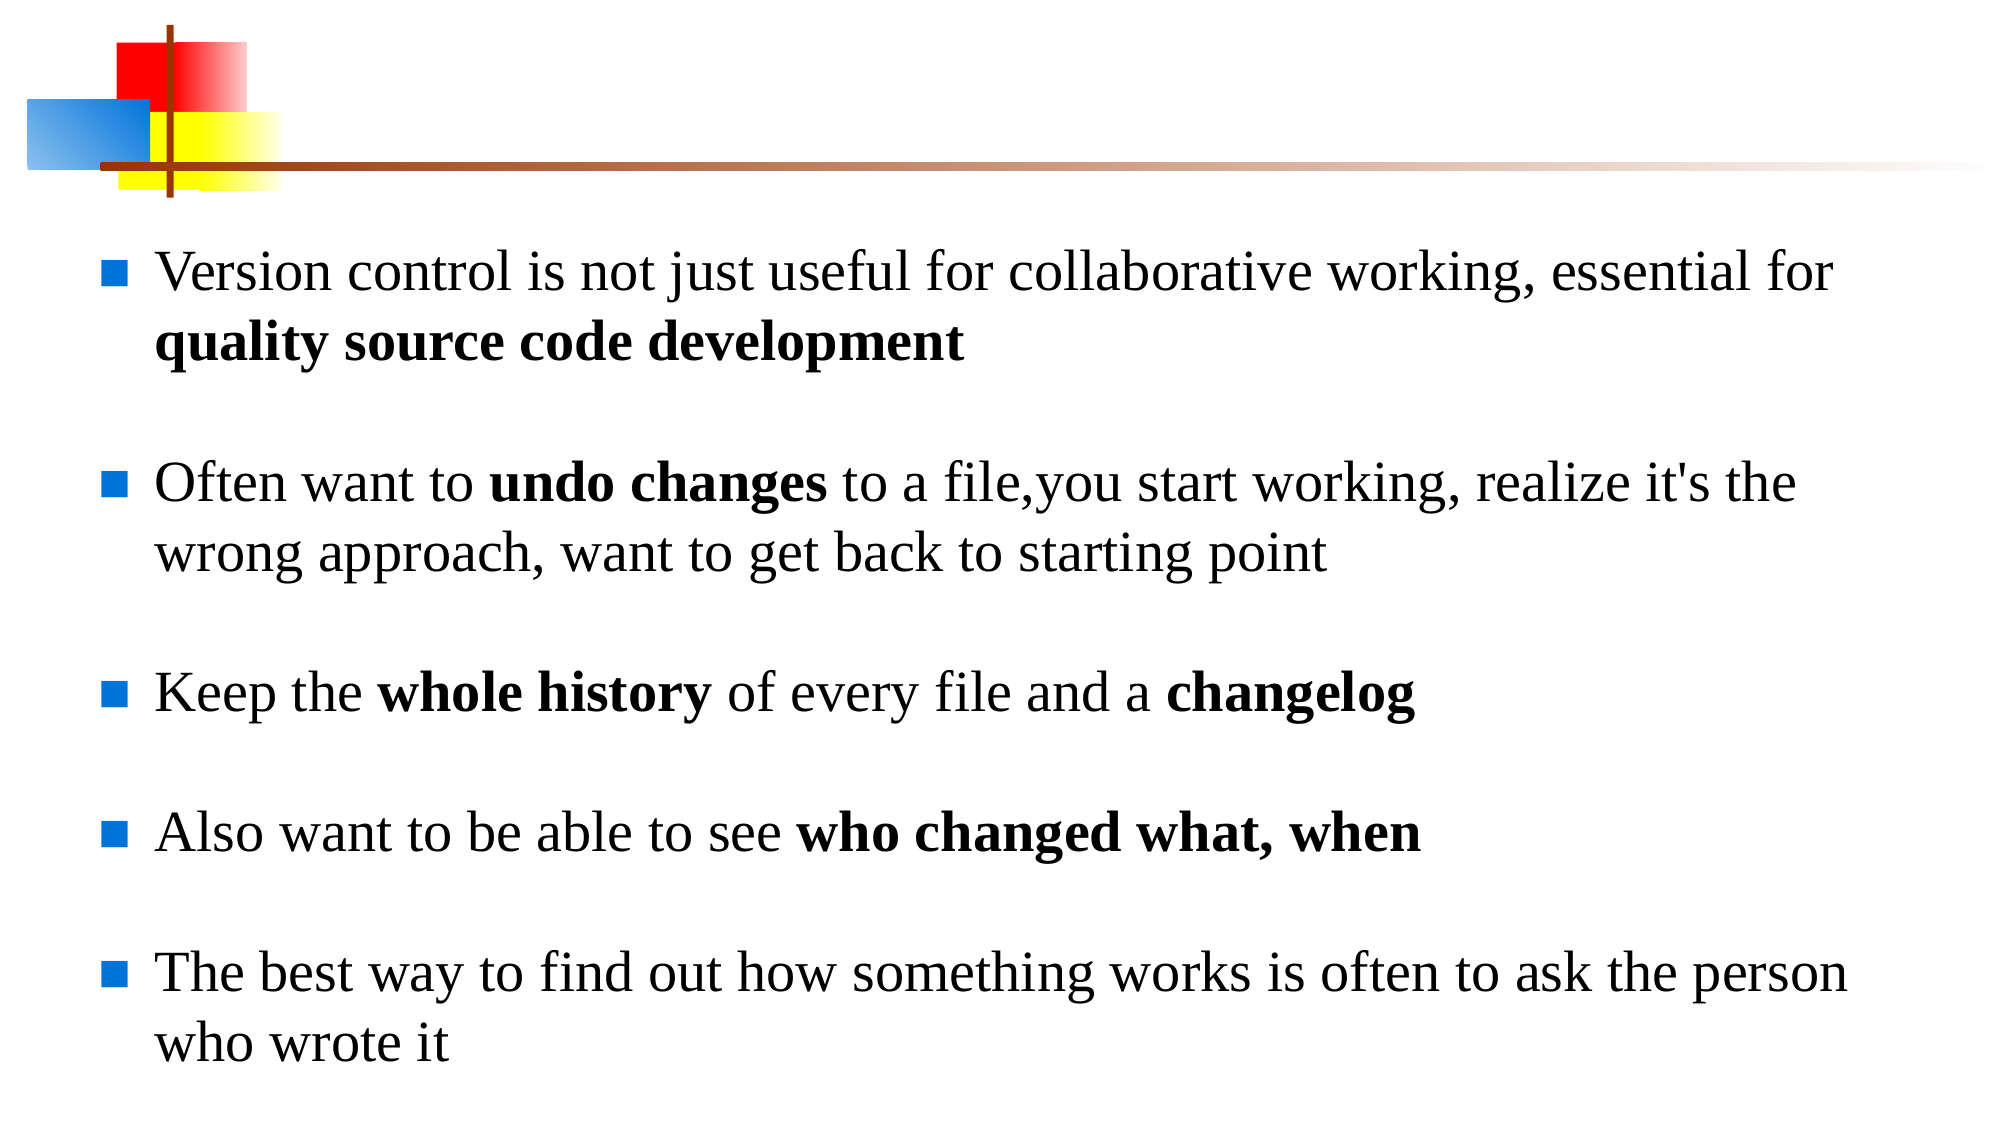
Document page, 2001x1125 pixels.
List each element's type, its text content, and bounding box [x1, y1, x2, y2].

list Version control is not just useful for collaborative working, essential for quality source code development Often want to undo changes to a file,you start working, realize it's the wrong approach, want to get back to starting point Keep the whole history of every file and a changelog Also want to be able to see who changed what, when The best way to find out how something works is often to ask the person who wrote it [83, 224, 1959, 1006]
